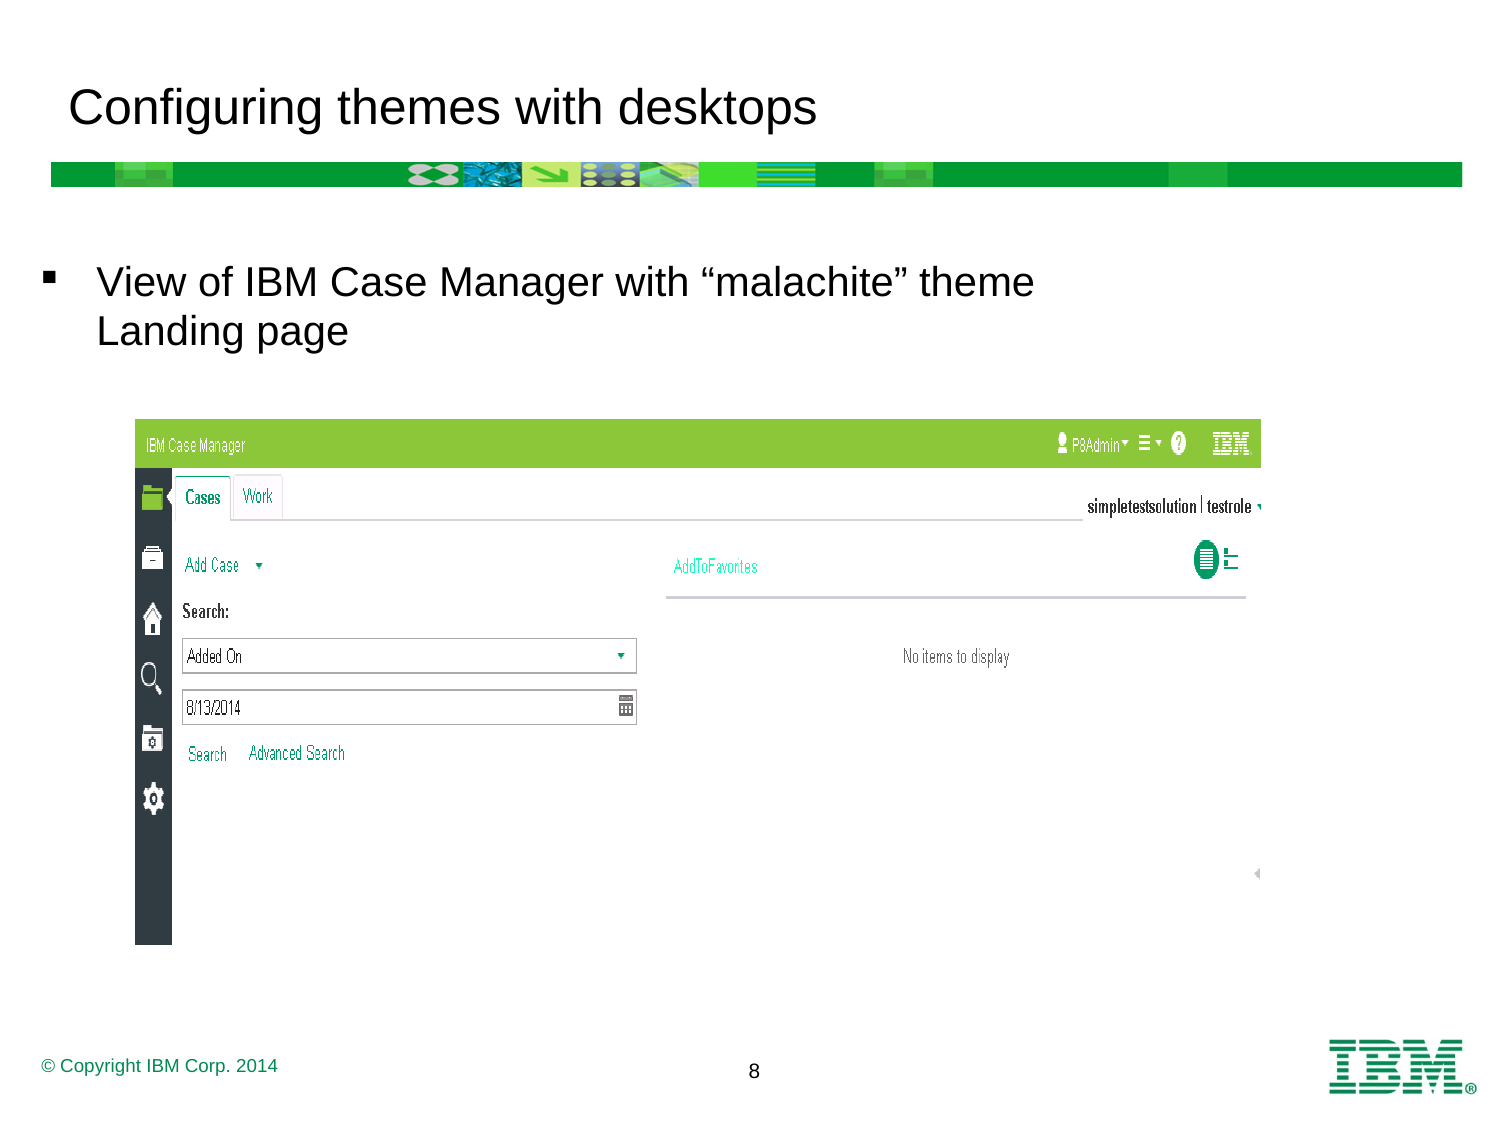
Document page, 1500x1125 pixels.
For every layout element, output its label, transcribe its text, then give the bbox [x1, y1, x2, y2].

title Configuring themes with desktops [53, 69, 1239, 144]
picture [135, 419, 1261, 946]
list View of IBM Case Manager with “malachite” theme Landing page [24, 249, 1463, 1044]
picture [50, 161, 1463, 189]
picture [1327, 1037, 1479, 1096]
